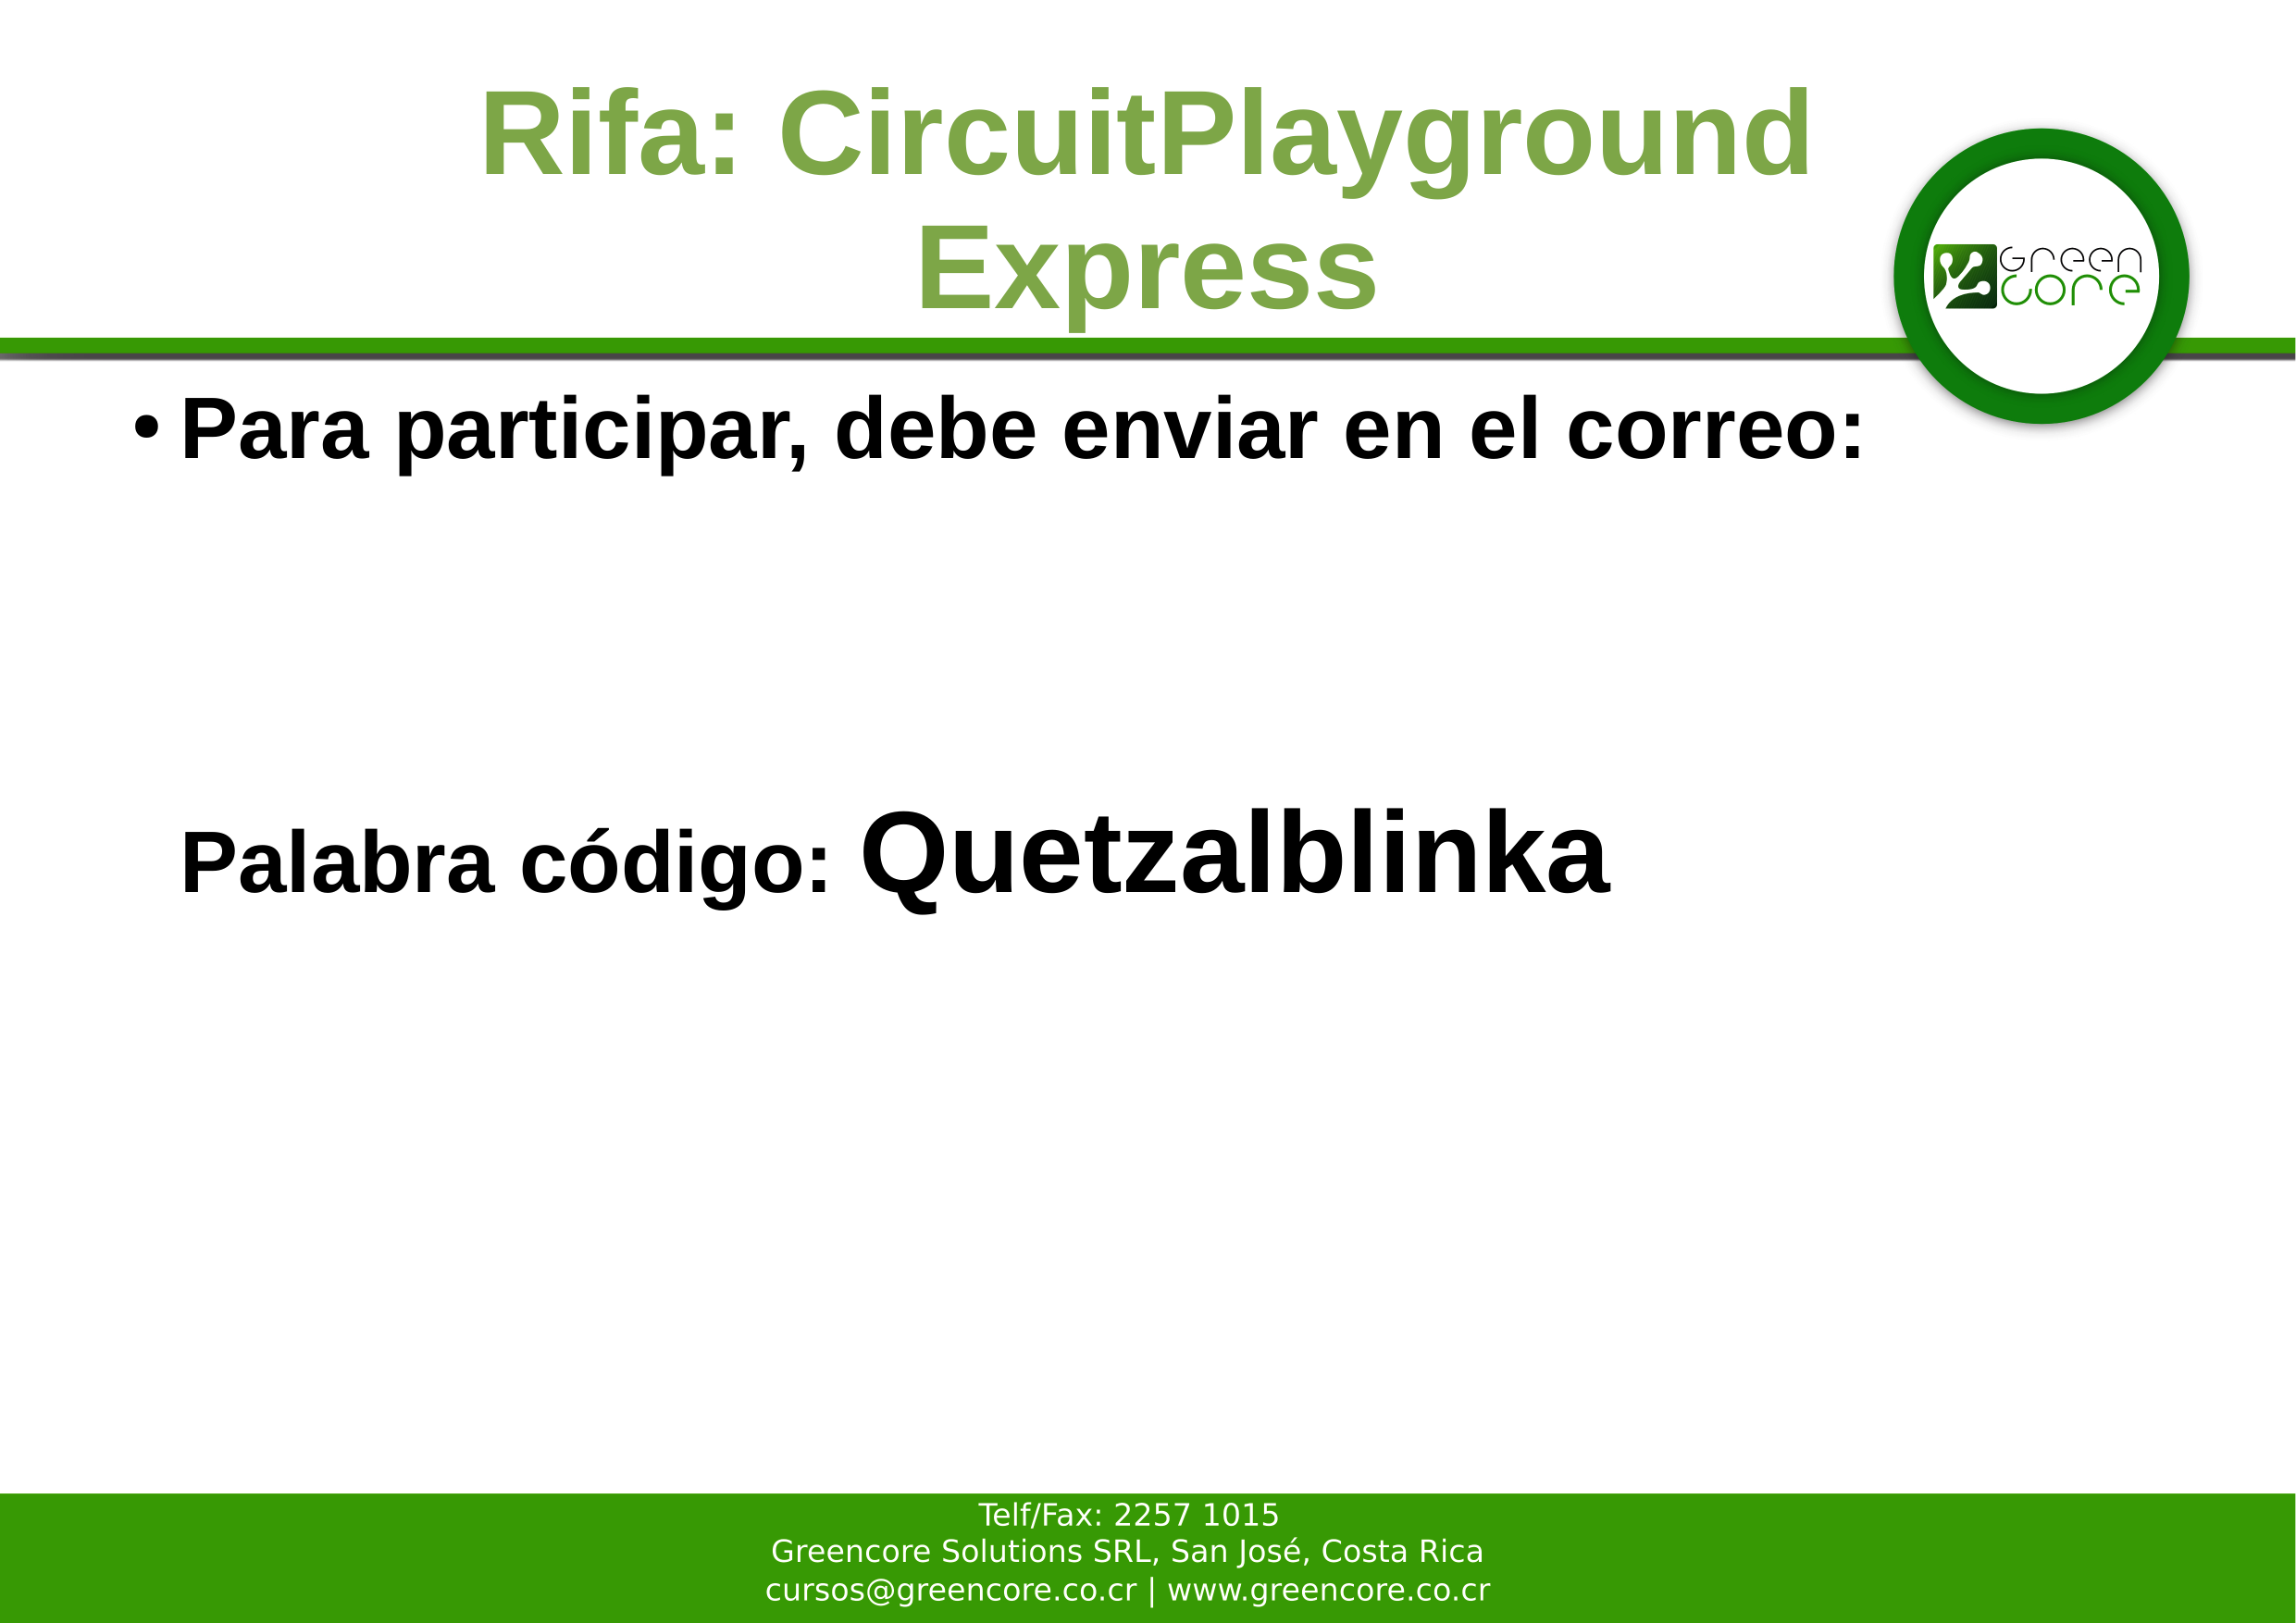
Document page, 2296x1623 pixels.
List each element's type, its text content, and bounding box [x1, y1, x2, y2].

title Rifa: CircuitPlayground Express [115, 64, 2181, 336]
list Para participar, debe enviar en el correo: Palabra código: Quetzalblinka [115, 379, 2181, 1489]
picture [0, 0, 2296, 1623]
